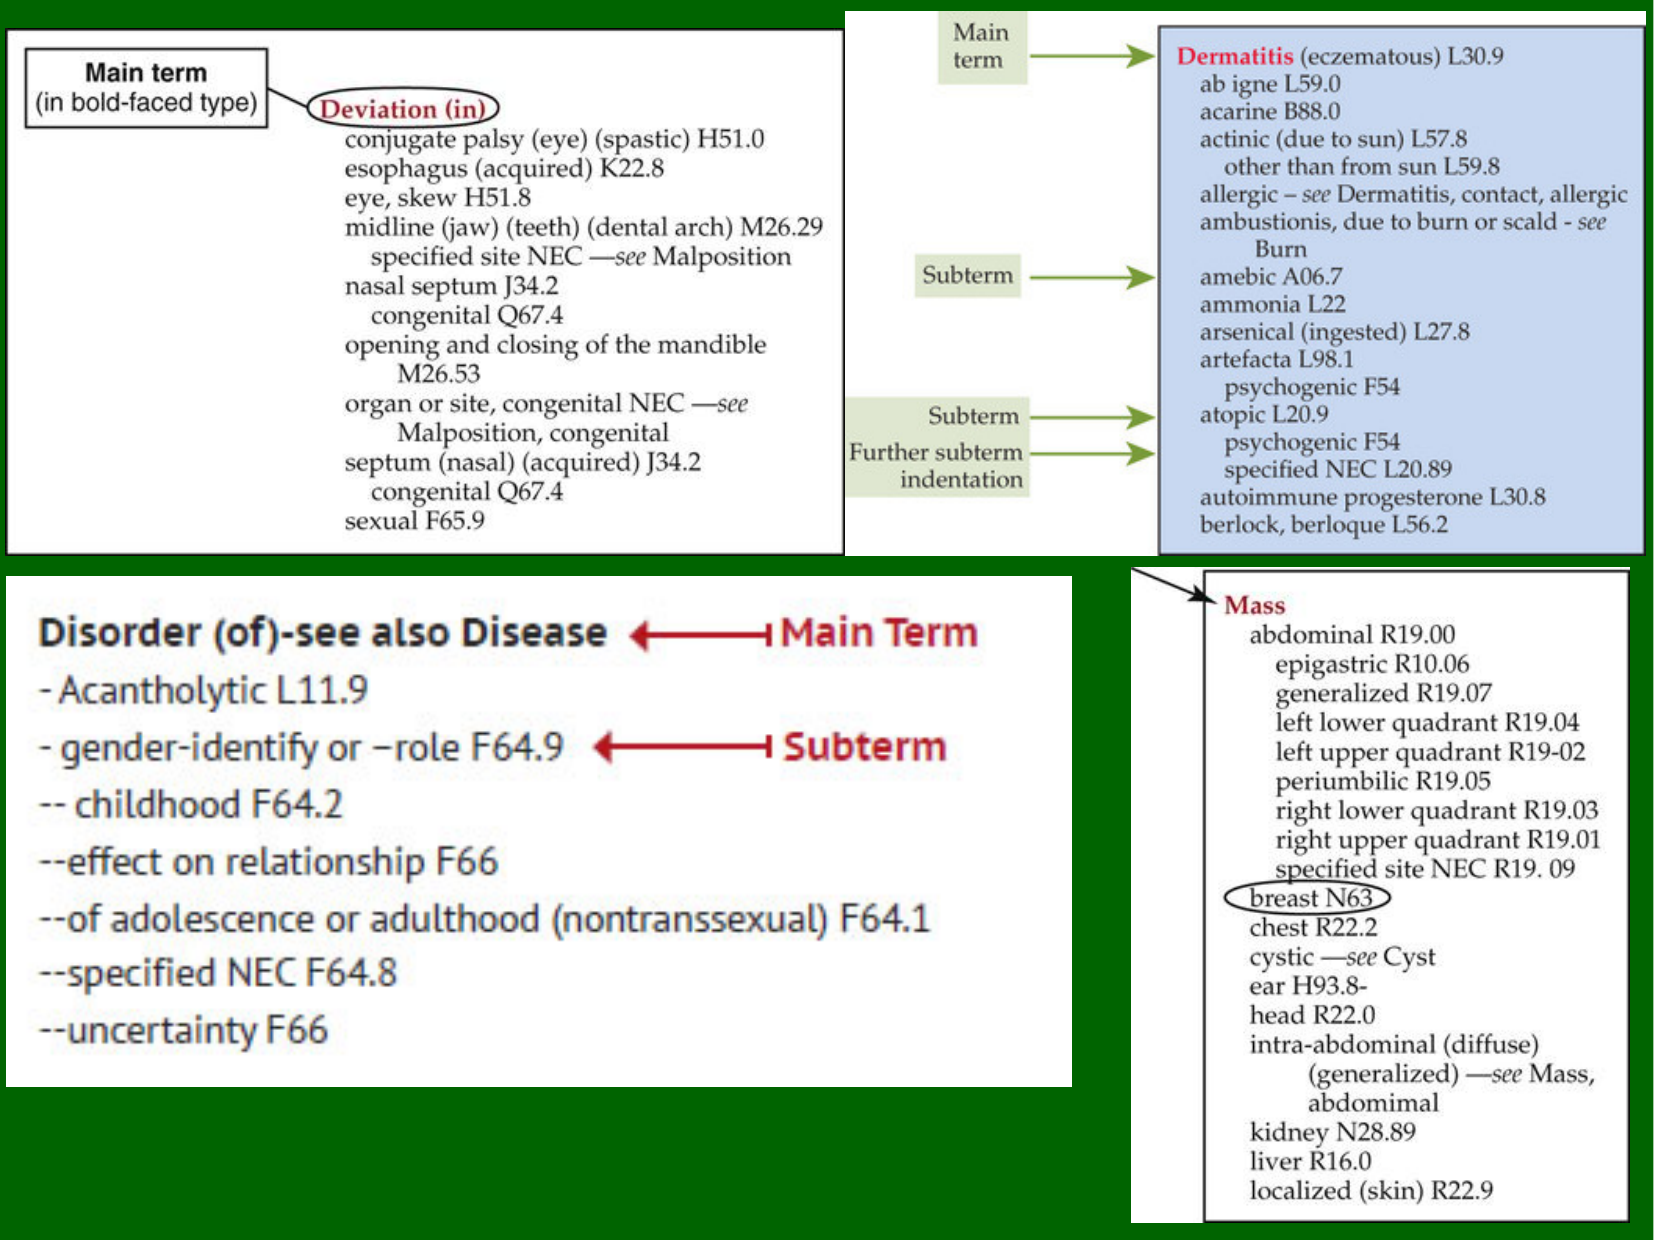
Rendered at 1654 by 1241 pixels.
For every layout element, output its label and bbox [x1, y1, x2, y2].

picture [6, 576, 1072, 1087]
picture [1131, 567, 1630, 1223]
picture [5, 11, 1646, 556]
